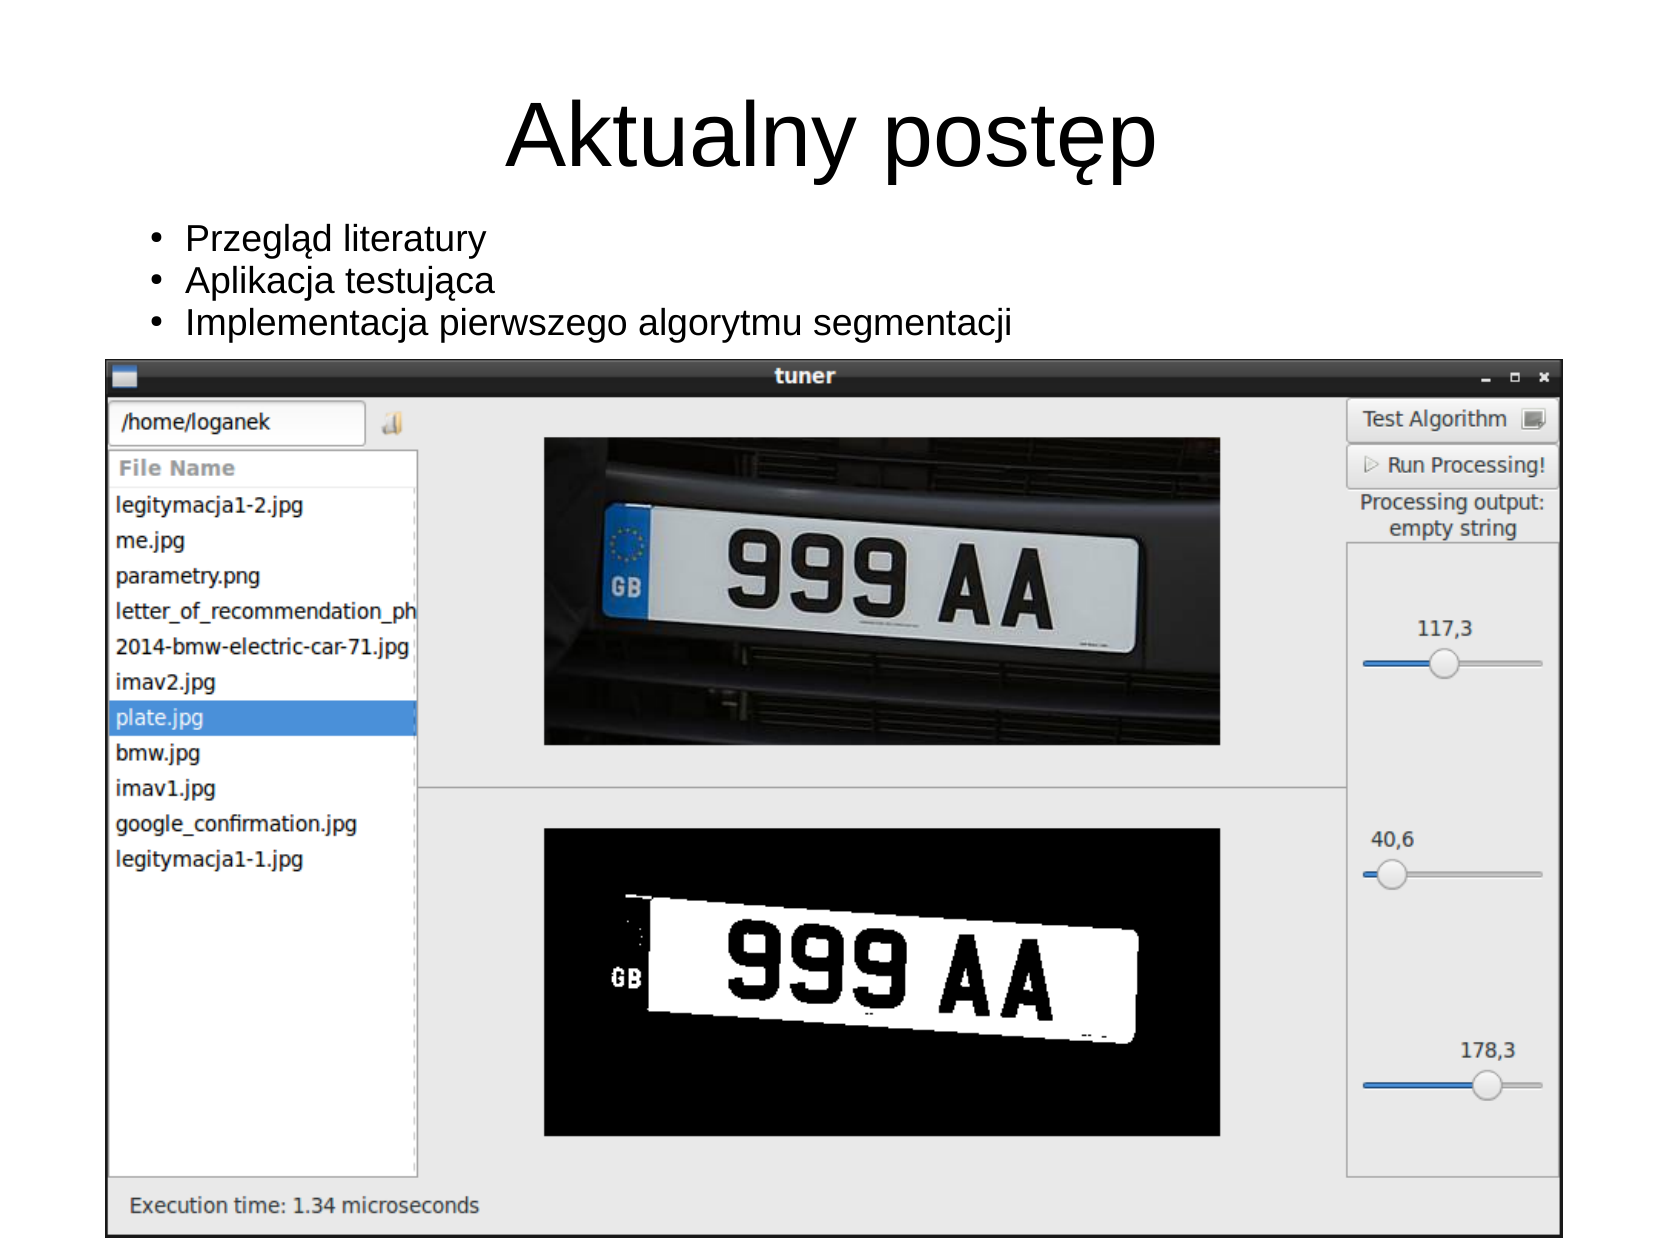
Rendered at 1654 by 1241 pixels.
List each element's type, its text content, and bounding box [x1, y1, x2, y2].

title Aktualny postęp [82, 49, 1583, 211]
text_box Przegląd literatury Aplikacja testująca Implementacja pierwszego algorytmu segmentacji [135, 210, 1126, 359]
picture [105, 359, 1563, 1238]
